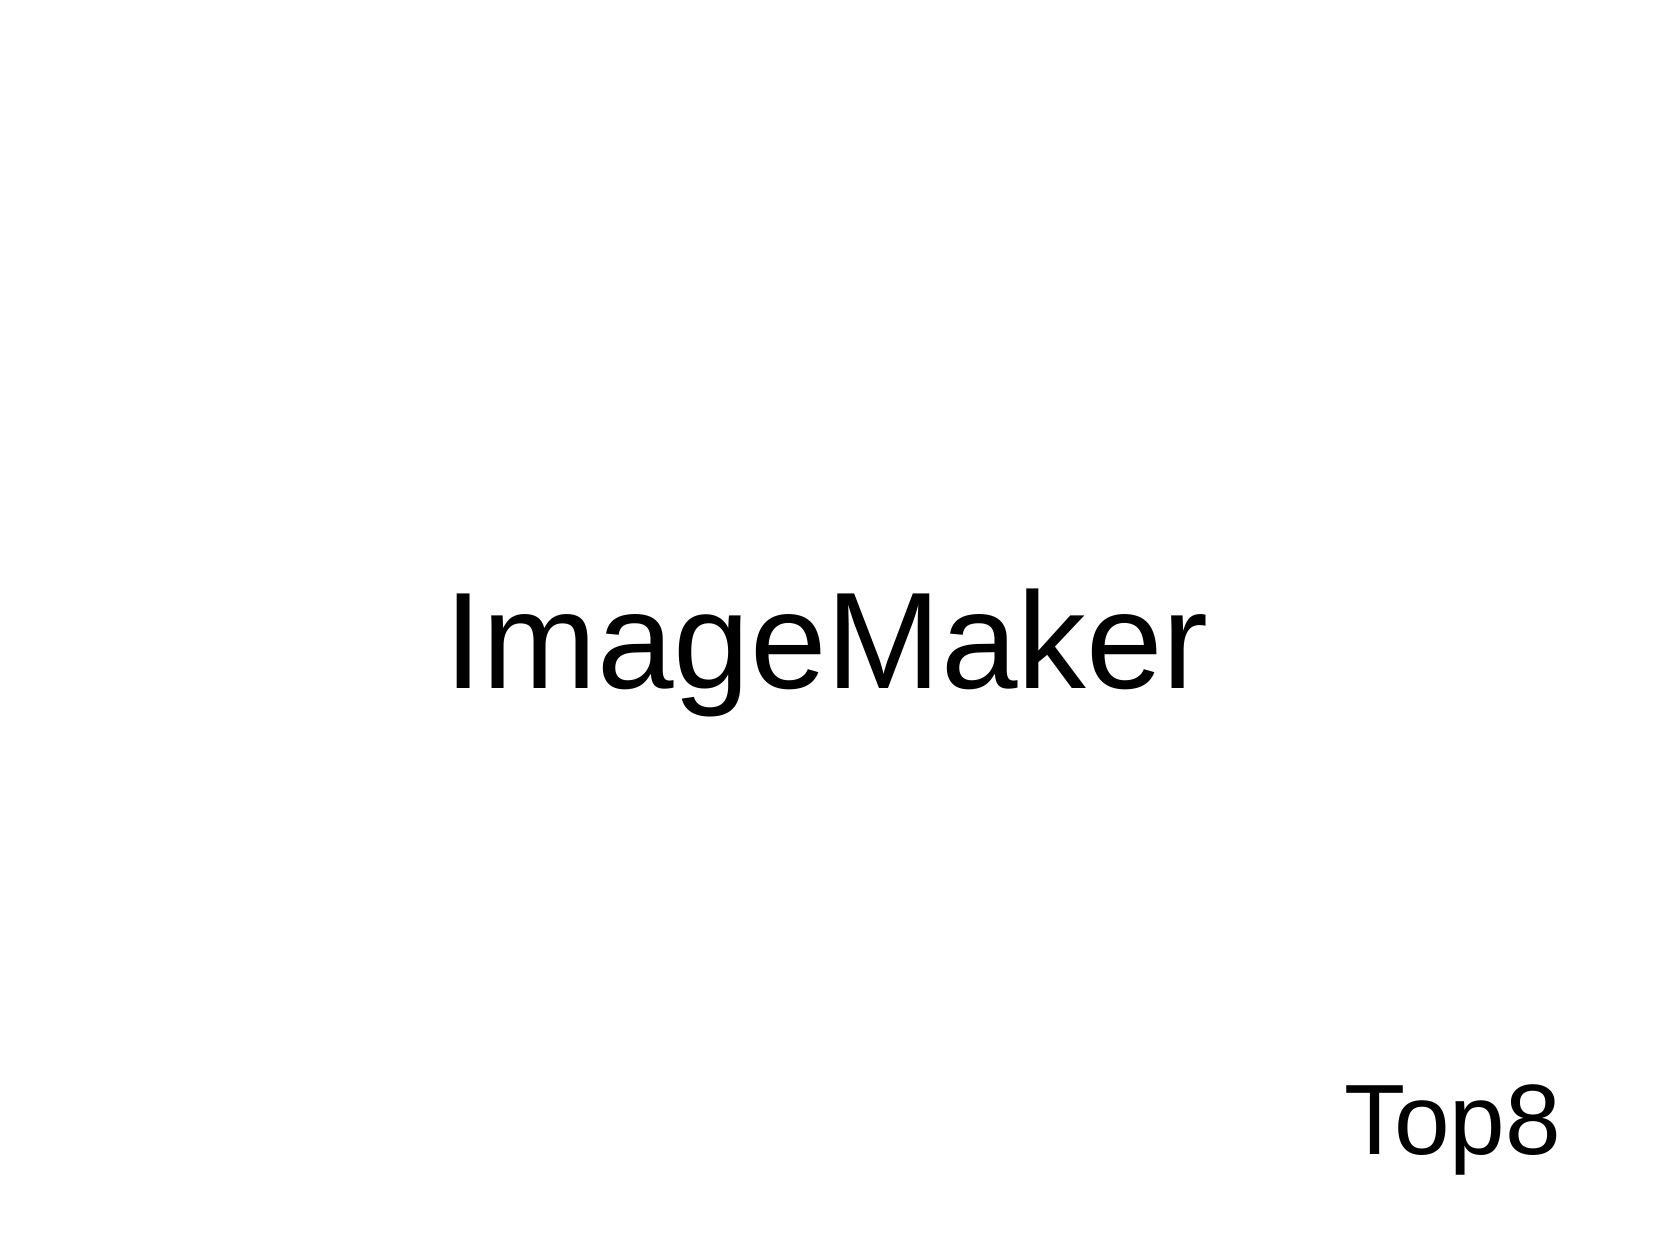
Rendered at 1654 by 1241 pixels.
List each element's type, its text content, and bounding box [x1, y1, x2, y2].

title ImageMaker [82, 537, 1571, 745]
subtitle Top8 [1334, 1008, 1571, 1232]
